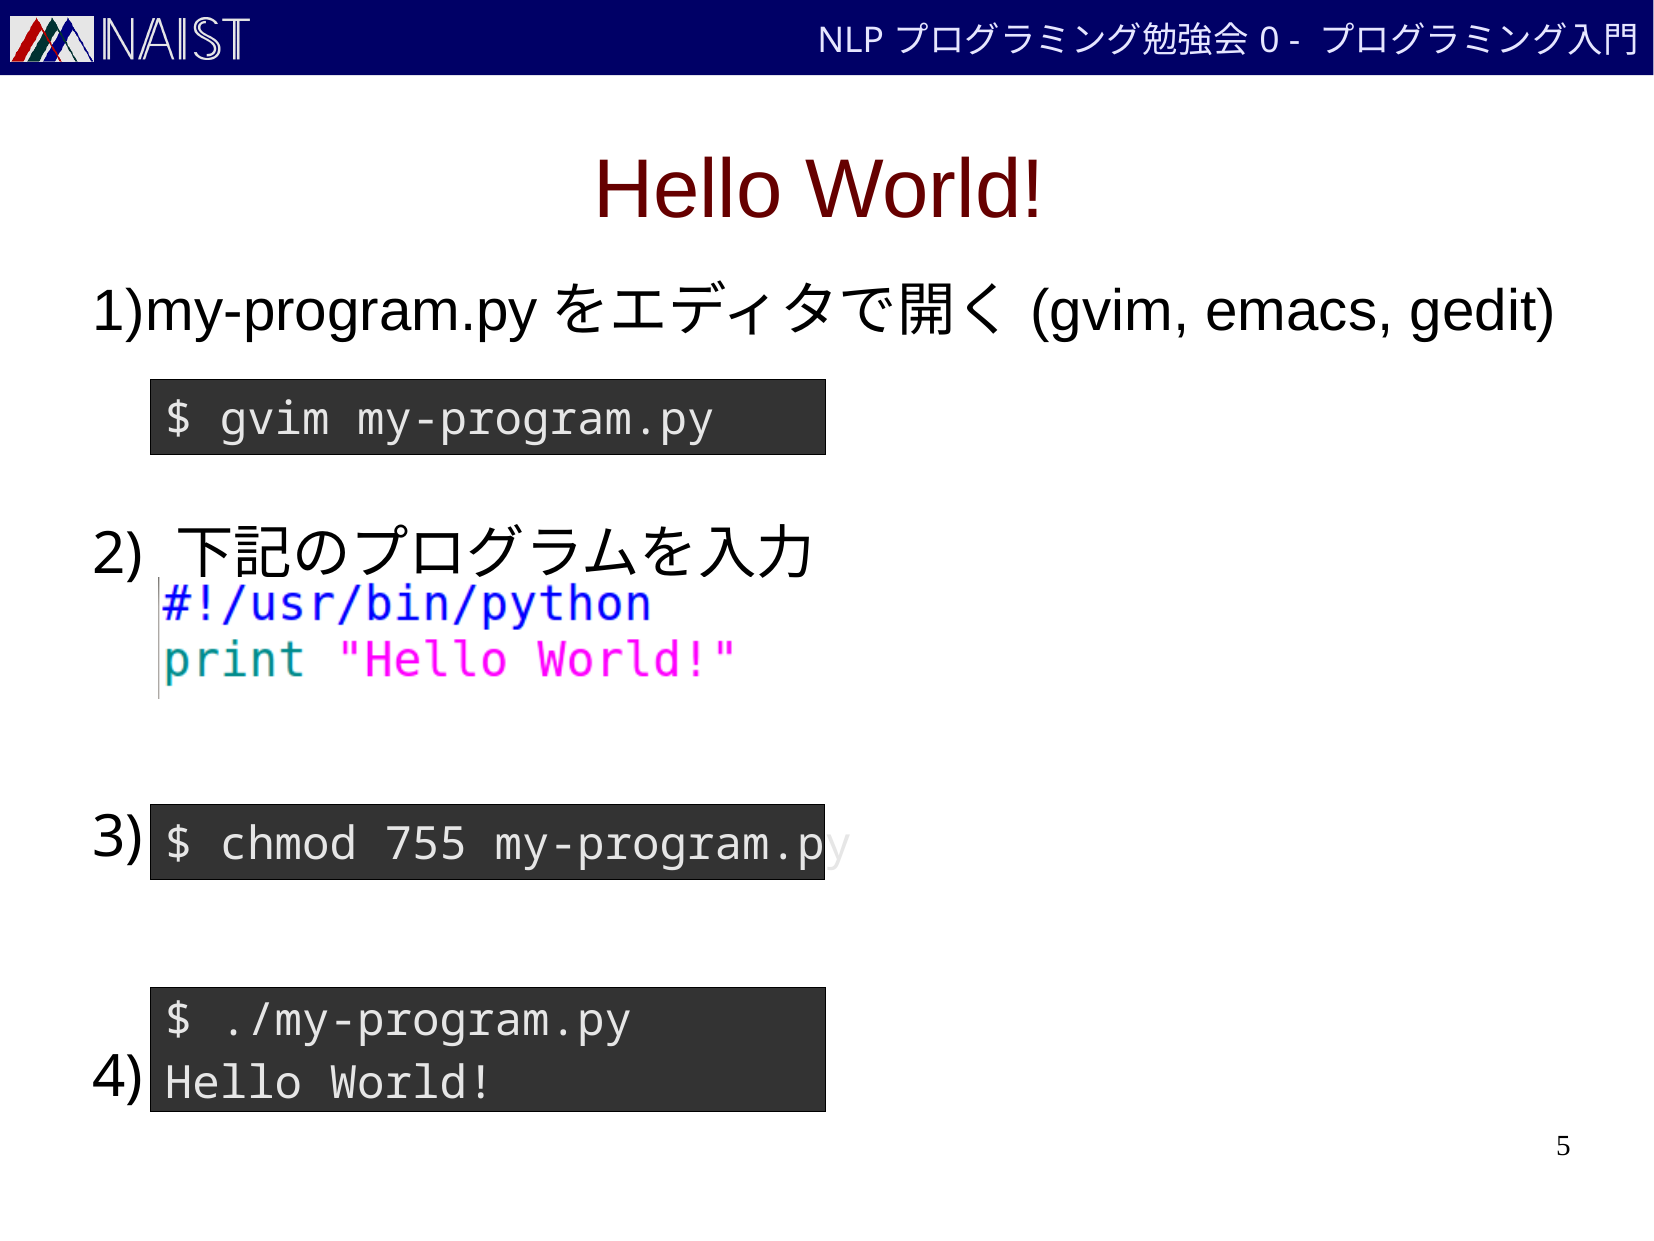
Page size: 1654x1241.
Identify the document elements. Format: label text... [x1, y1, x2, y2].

text_box $ gvim my-program.py [150, 379, 826, 455]
picture [102, 17, 251, 60]
list my-program.pyをエディタで開く(gvim, emacs, gedit) 下記のプログラムを入力 プログラムを実行可能に プログラムを実行 [75, 262, 1564, 955]
text_box $ ./my-program.py Hello World! [150, 987, 826, 1112]
picture [10, 16, 94, 62]
title Hello World! [75, 92, 1564, 262]
picture [158, 577, 751, 699]
text_box $ chmod 755 my-program.py [150, 804, 825, 880]
